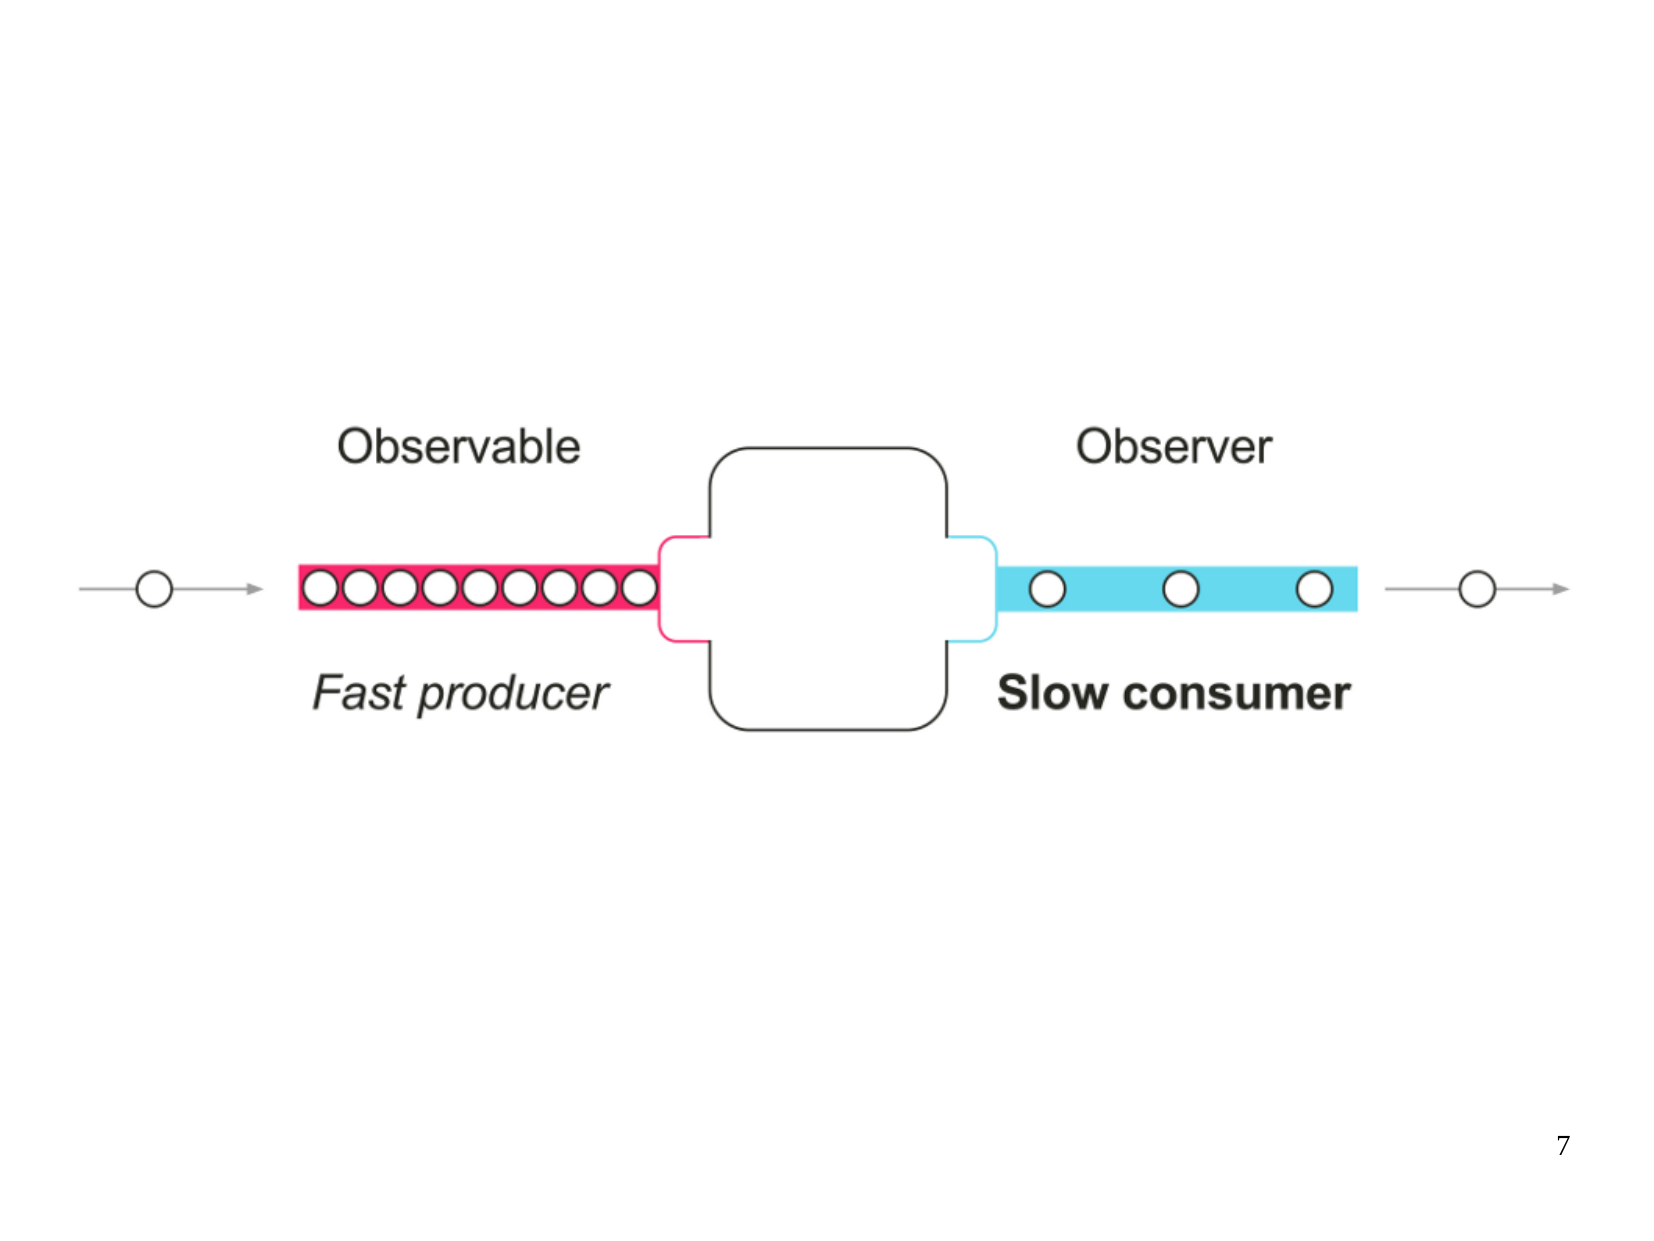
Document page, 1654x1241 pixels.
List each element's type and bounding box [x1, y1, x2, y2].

picture [75, 401, 1575, 781]
